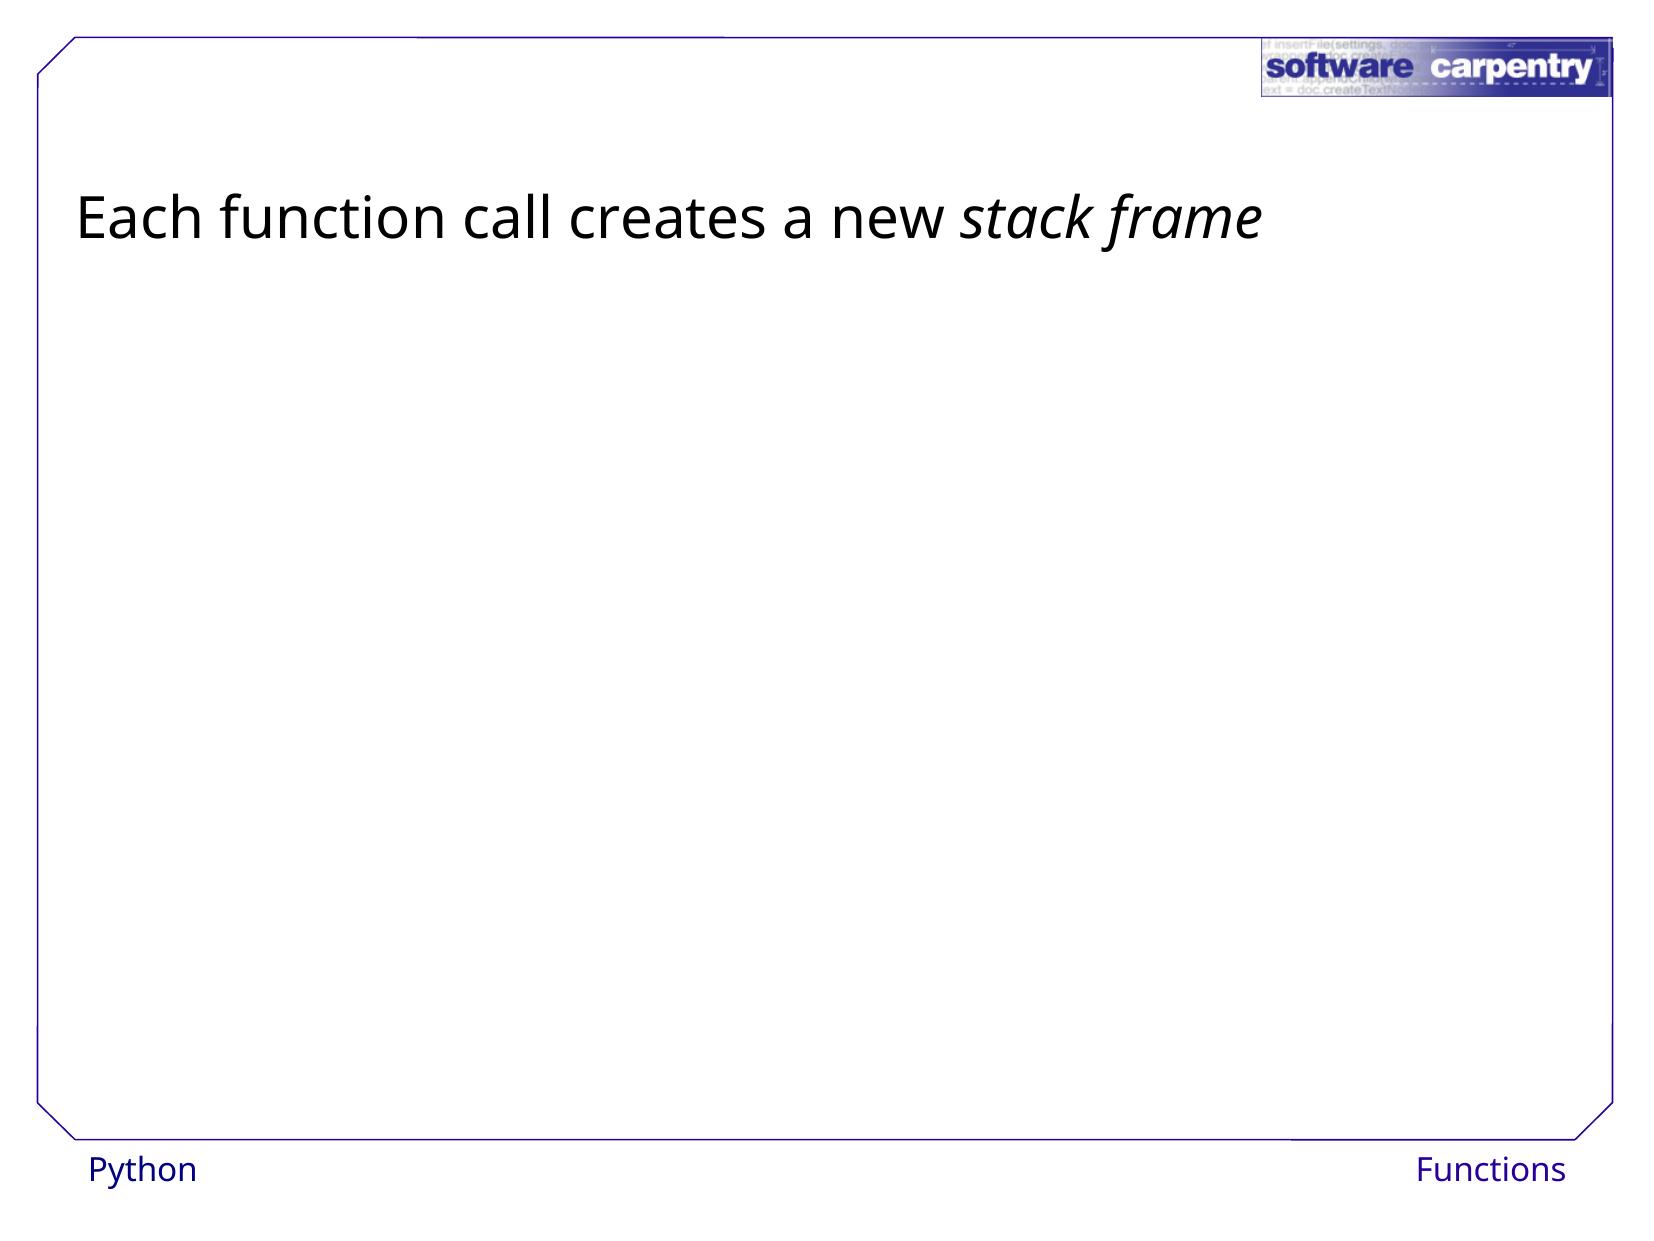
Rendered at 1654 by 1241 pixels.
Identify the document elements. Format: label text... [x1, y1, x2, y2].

text_box Each function call creates a new stack frame [60, 138, 1429, 259]
picture [1261, 39, 1613, 97]
